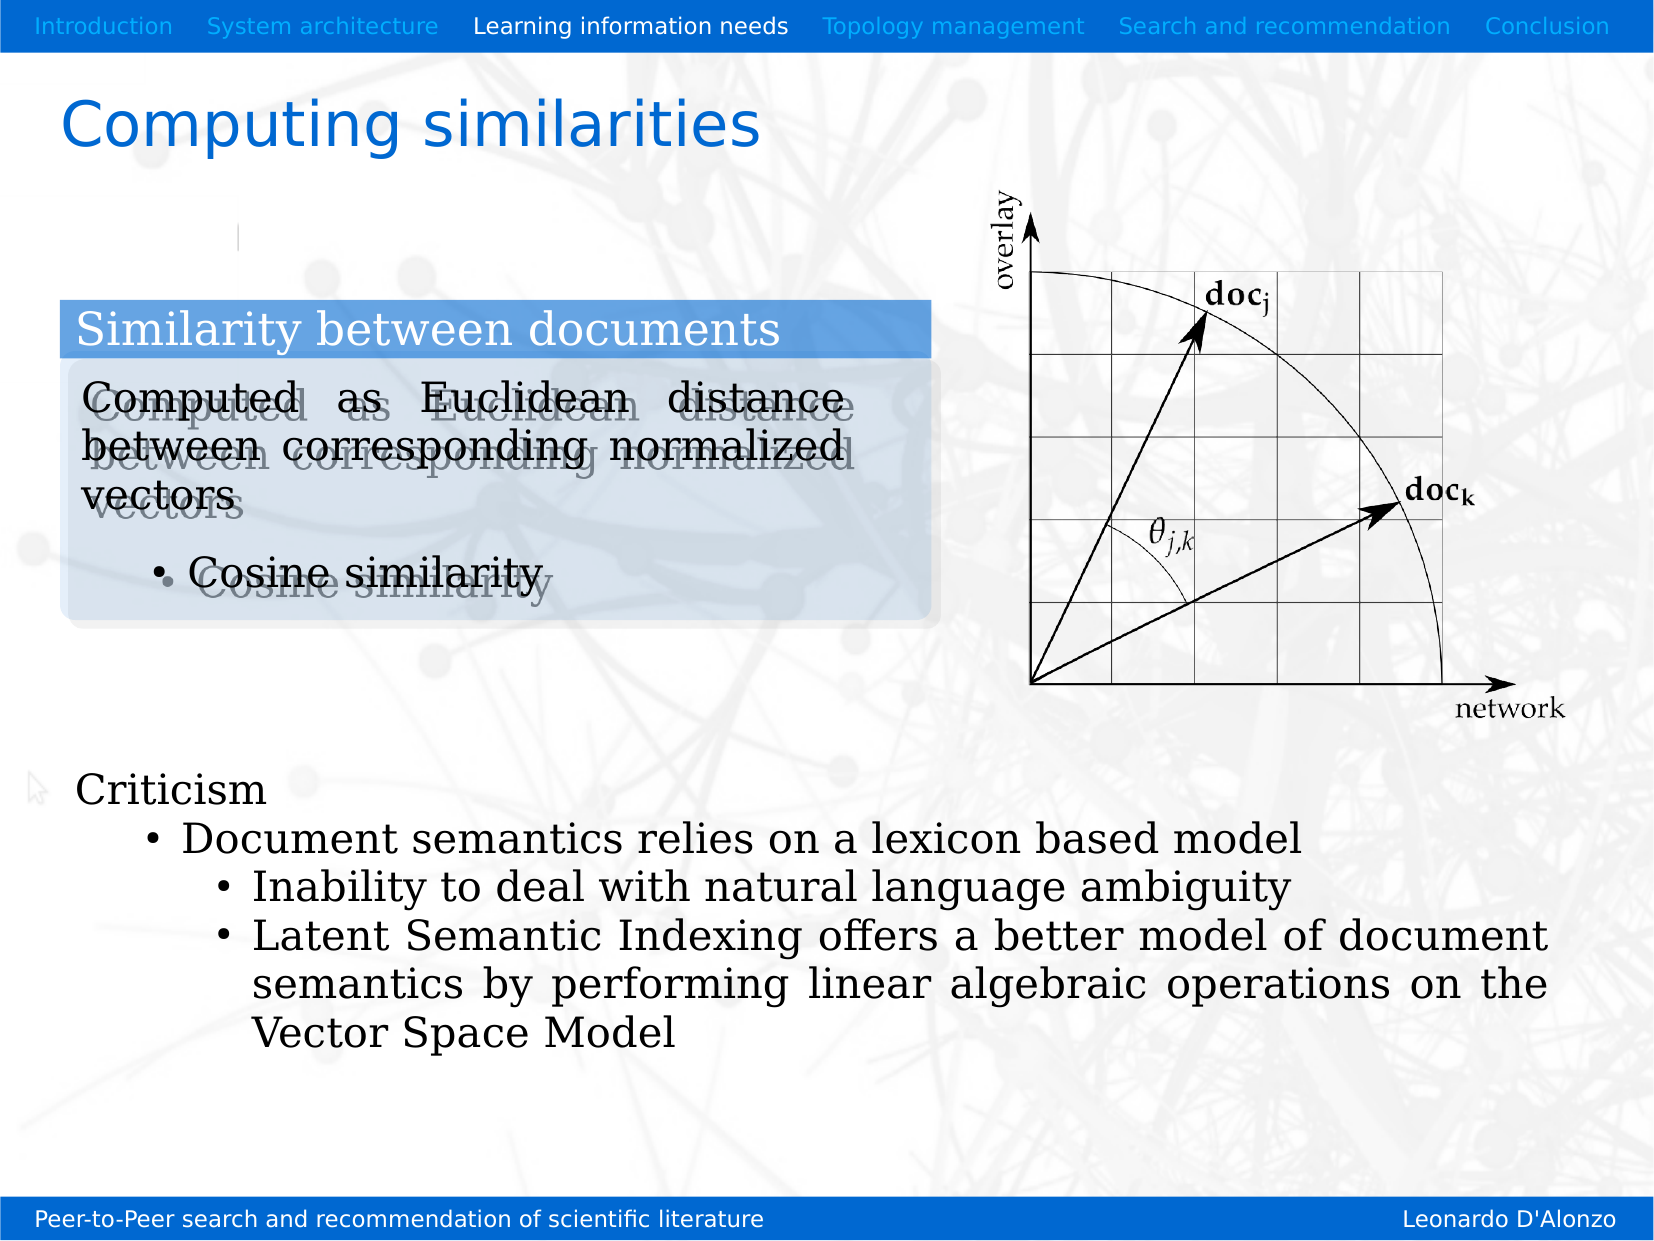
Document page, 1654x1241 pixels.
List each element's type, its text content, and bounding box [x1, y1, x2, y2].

text_box Topology management [807, 6, 1100, 48]
text_box Leonardo D'Alonzo [1387, 1198, 1647, 1241]
text_box [0, 0, 1654, 53]
text_box Computed as Euclidean distance between corresponding normalized vectors Cosine similarity [60, 359, 932, 621]
text_box Peer-to-Peer search and recommendation of scientific literature [19, 1198, 898, 1241]
text_box Introduction [19, 6, 189, 48]
text_box Conclusion [1470, 6, 1626, 48]
text_box System architecture [192, 6, 455, 48]
picture [0, 53, 1654, 1196]
text_box Search and recommendation [1103, 6, 1467, 48]
title Computing similarities [60, 75, 1549, 175]
text_box Learning information needs [458, 6, 804, 48]
text_box [0, 1196, 1654, 1241]
text_box Criticism Document semantics relies on a lexicon based model Inability to deal with natural language ambiguity Latent Semantic Indexing offers a better model of document semantics by performing linear algebraic operations on the Vector Space Model [60, 758, 1600, 1113]
text_box Similarity between documents [59, 299, 932, 359]
